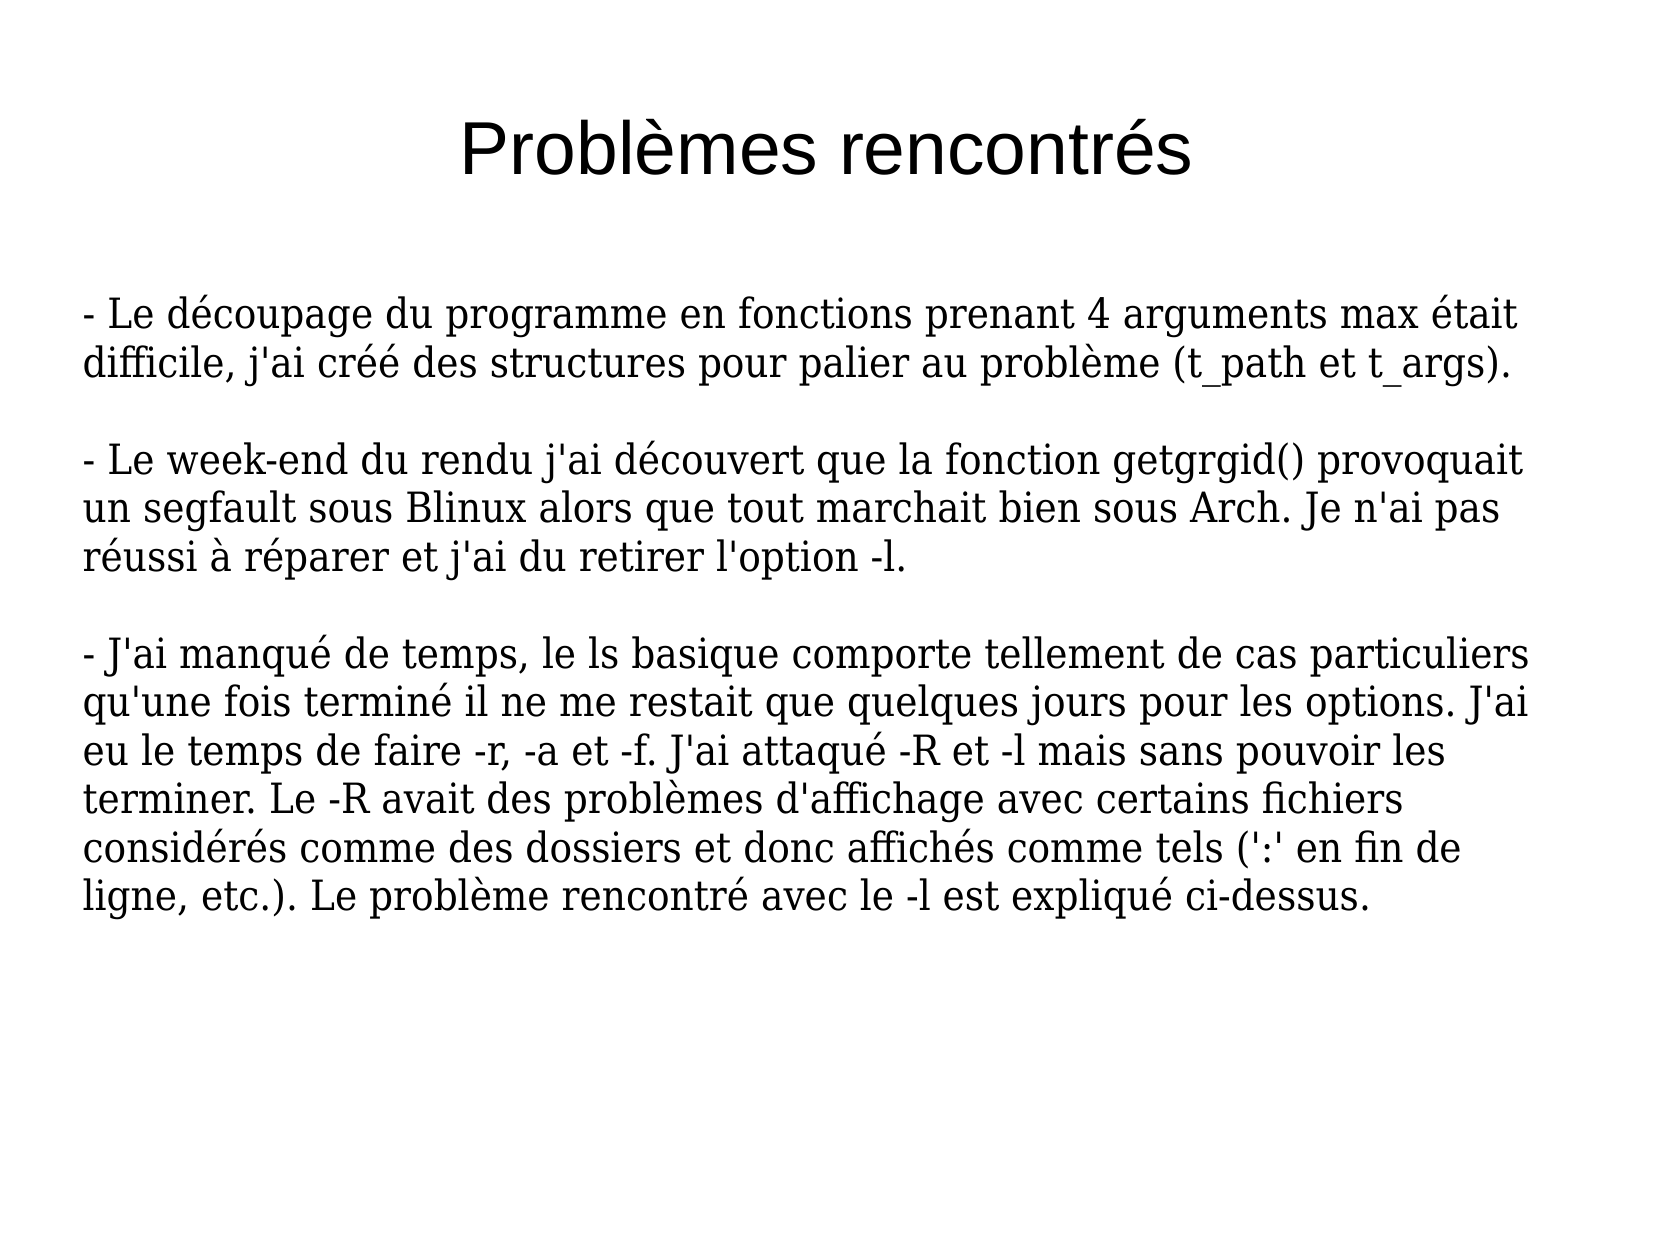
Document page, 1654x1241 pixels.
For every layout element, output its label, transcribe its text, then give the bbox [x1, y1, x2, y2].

text_box - Le découpage du programme en fonctions prenant 4 arguments max était difficile, j'ai créé des structures pour palier au problème (t_path et t_args). - Le week-end du rendu j'ai découvert que la fonction getgrgid() provoquait un segfault sous Blinux alors que tout marchait bien sous Arch. Je n'ai pas réussi à réparer et j'ai du retirer l'option -l. - J'ai manqué de temps, le ls basique comporte tellement de cas particuliers qu'une fois terminé il ne me restait que quelques jours pour les options. J'ai eu le temps de faire -r, -a et -f. J'ai attaqué -R et -l mais sans pouvoir les terminer. Le -R avait des problèmes d'affichage avec certains fichiers considérés comme des dossiers et donc affichés comme tels (':' en fin de ligne, etc.). Le problème rencontré avec le -l est expliqué ci-dessus. [82, 290, 1571, 1010]
title Problèmes rencontrés [82, 45, 1571, 253]
